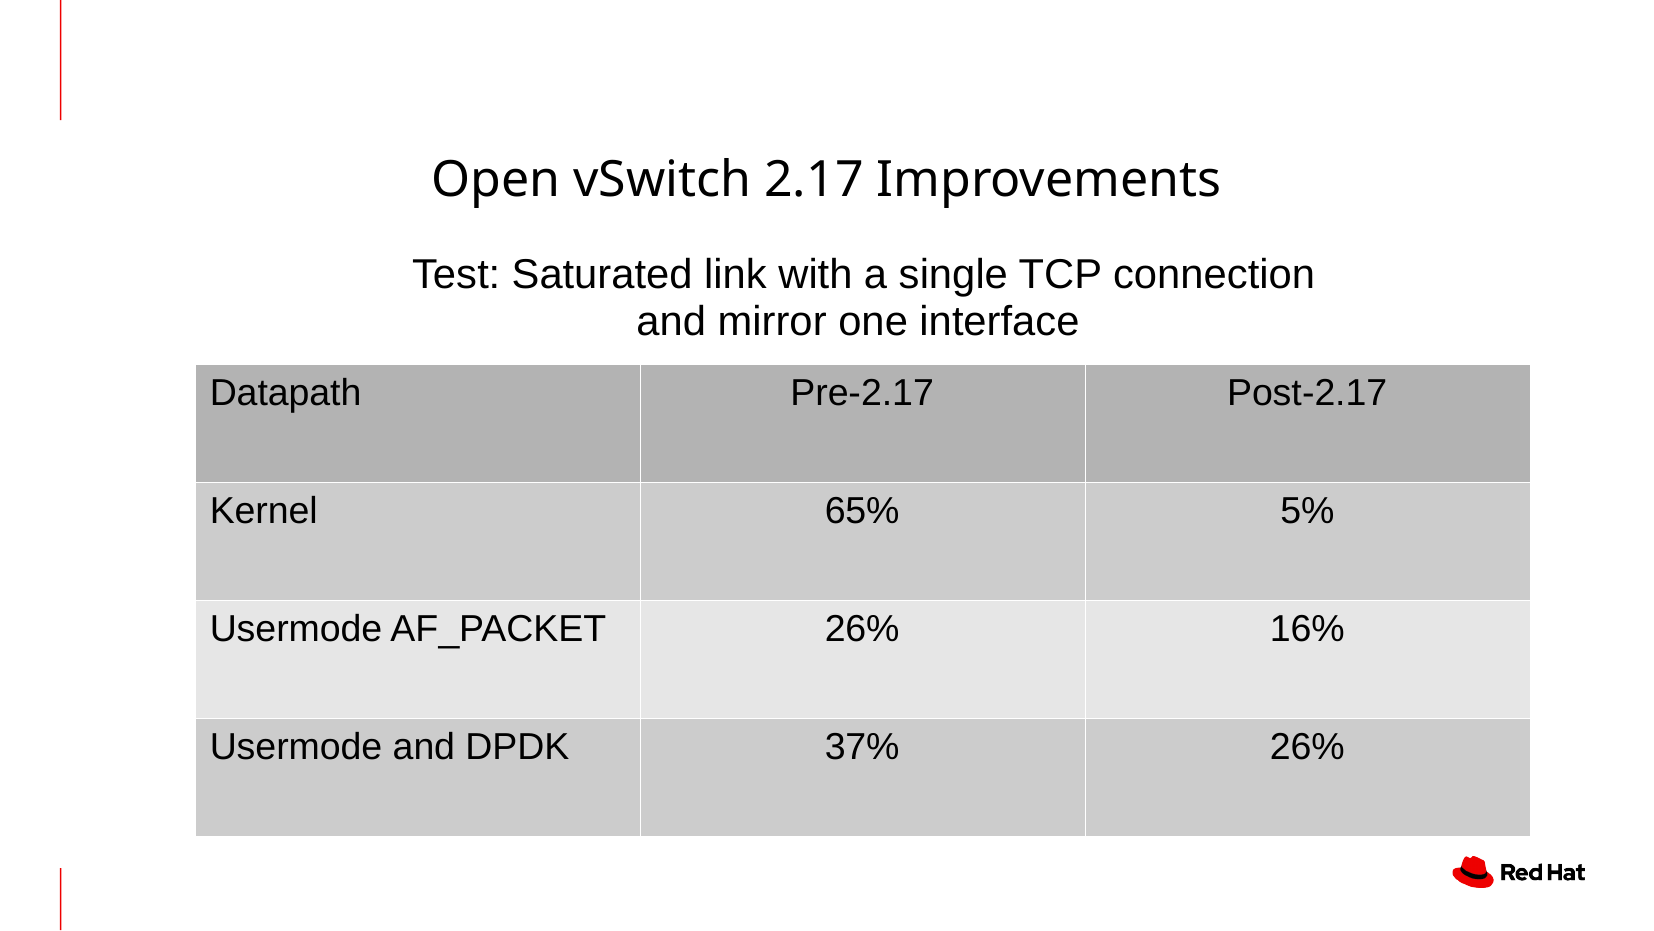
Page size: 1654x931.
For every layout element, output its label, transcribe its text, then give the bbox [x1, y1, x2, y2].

text_box Test: Saturated link with a single TCP connection and mirror one interface [242, 243, 1486, 352]
table_cell Usermode AF_PACKET [196, 601, 640, 718]
table_cell 26% [641, 601, 1085, 718]
table_header Post-2.17 [1086, 365, 1530, 482]
table_cell 16% [1086, 601, 1530, 718]
table_cell Usermode and DPDK [196, 719, 640, 836]
table_cell 37% [641, 719, 1085, 836]
title Open vSwitch 2.17 Improvements [237, 128, 1416, 205]
table_cell 5% [1086, 483, 1530, 600]
table_header Pre-2.17 [641, 365, 1085, 482]
picture [1452, 856, 1585, 888]
table_cell 26% [1086, 719, 1530, 836]
table_cell 65% [641, 483, 1085, 600]
table_cell Kernel [196, 483, 640, 600]
table_header Datapath [196, 365, 640, 482]
